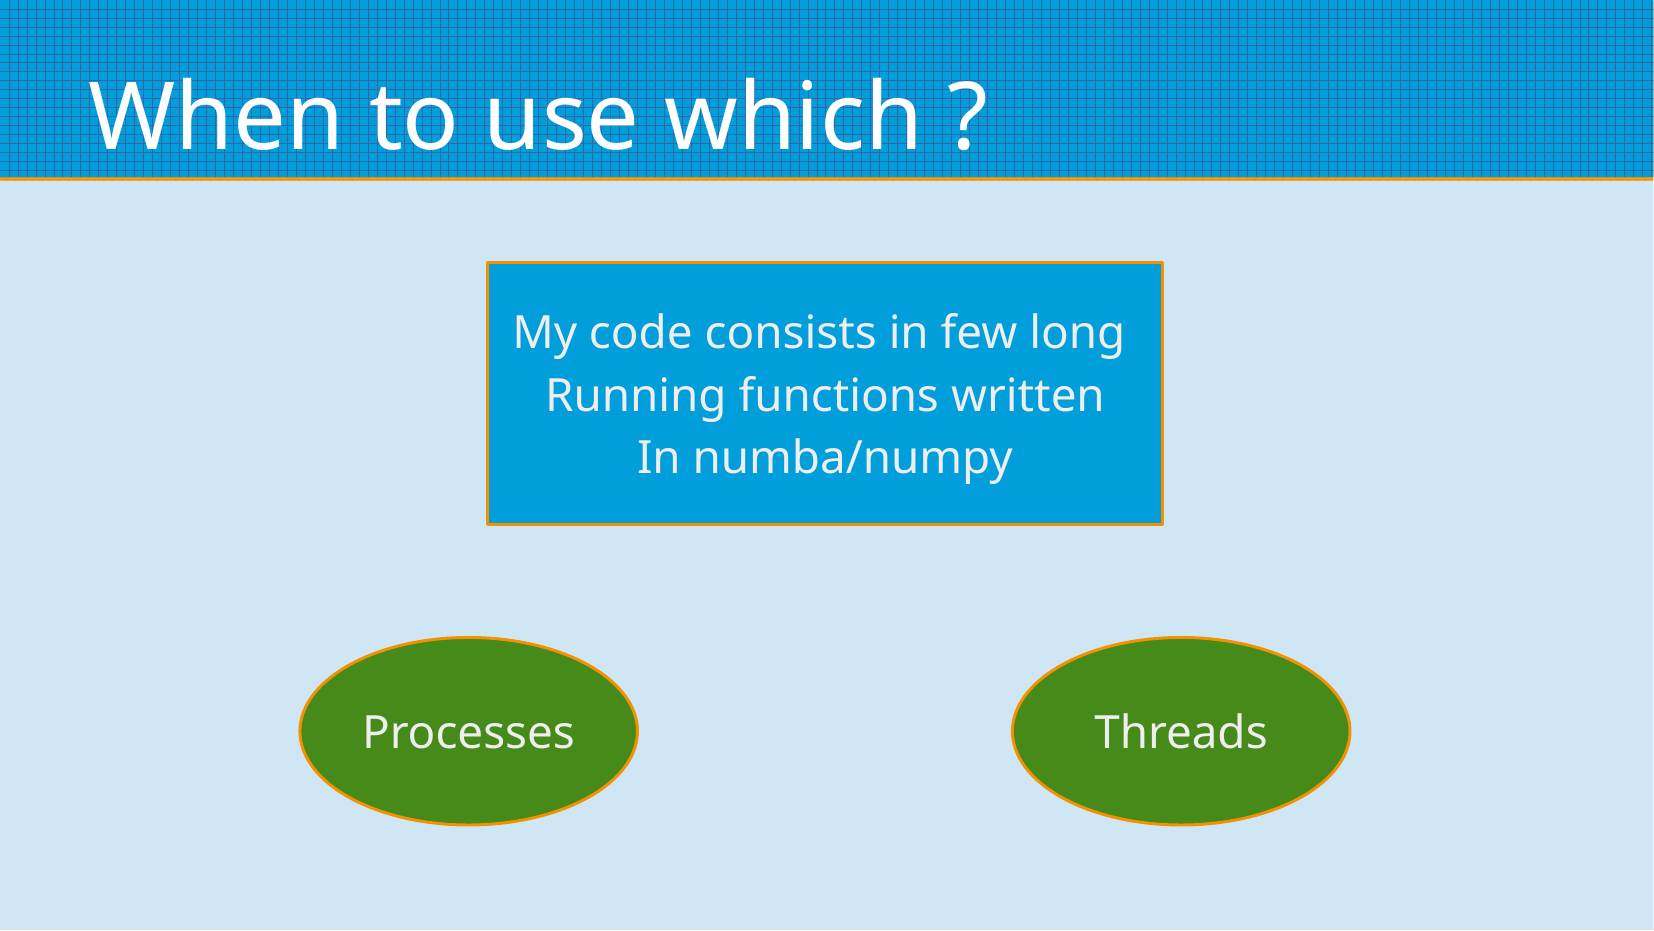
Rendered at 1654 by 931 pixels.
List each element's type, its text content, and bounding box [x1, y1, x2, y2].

title When to use which ? [88, 14, 1565, 178]
text_box Threads [1012, 637, 1351, 826]
text_box Processes [299, 637, 638, 826]
text_box My code consists in few long Running functions written In numba/numpy [487, 262, 1163, 525]
